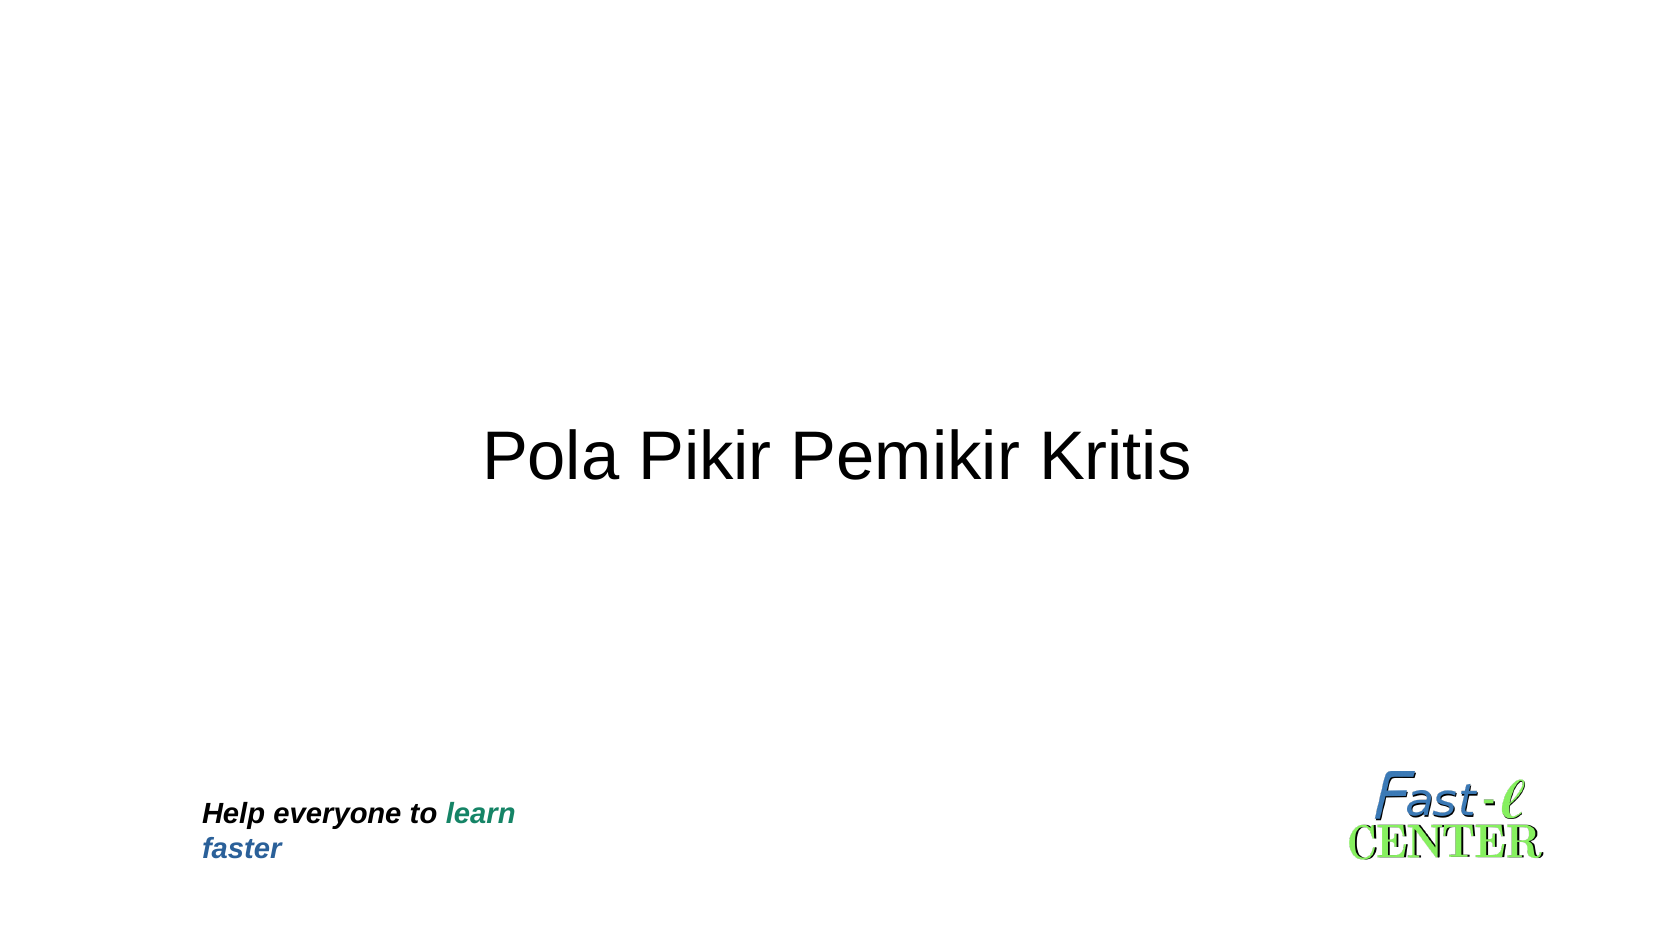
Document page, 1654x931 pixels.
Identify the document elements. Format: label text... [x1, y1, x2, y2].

text_box Pola Pikir Pemikir Kritis [187, 374, 1487, 530]
text_box Help everyone to learn faster [187, 787, 619, 835]
picture [1349, 771, 1544, 862]
